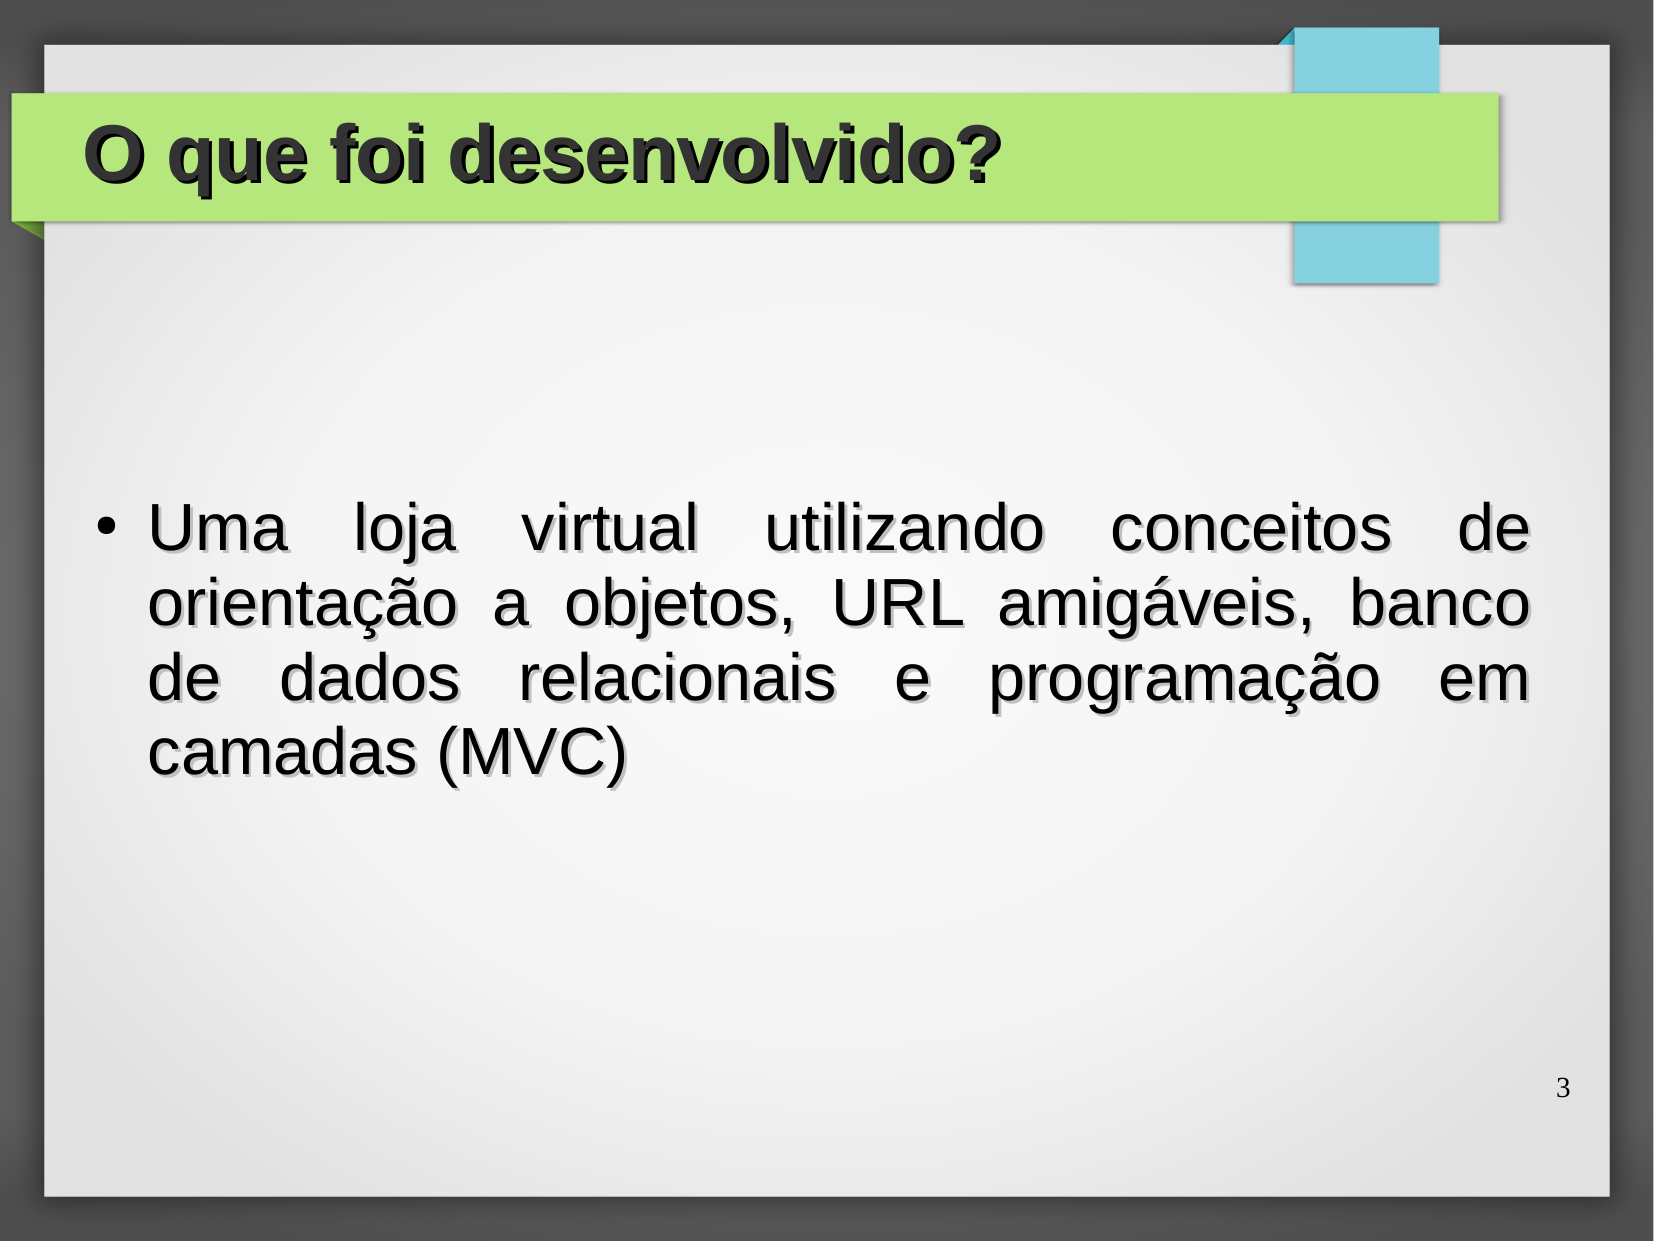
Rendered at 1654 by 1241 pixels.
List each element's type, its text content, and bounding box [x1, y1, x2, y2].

title O que foi desenvolvido? [82, 49, 1250, 257]
picture [0, 0, 1654, 1241]
list Uma loja virtual utilizando conceitos de orientação a objetos, URL amigáveis, banco de dados relacionais e programação em camadas (MVC) [76, 490, 1532, 1034]
